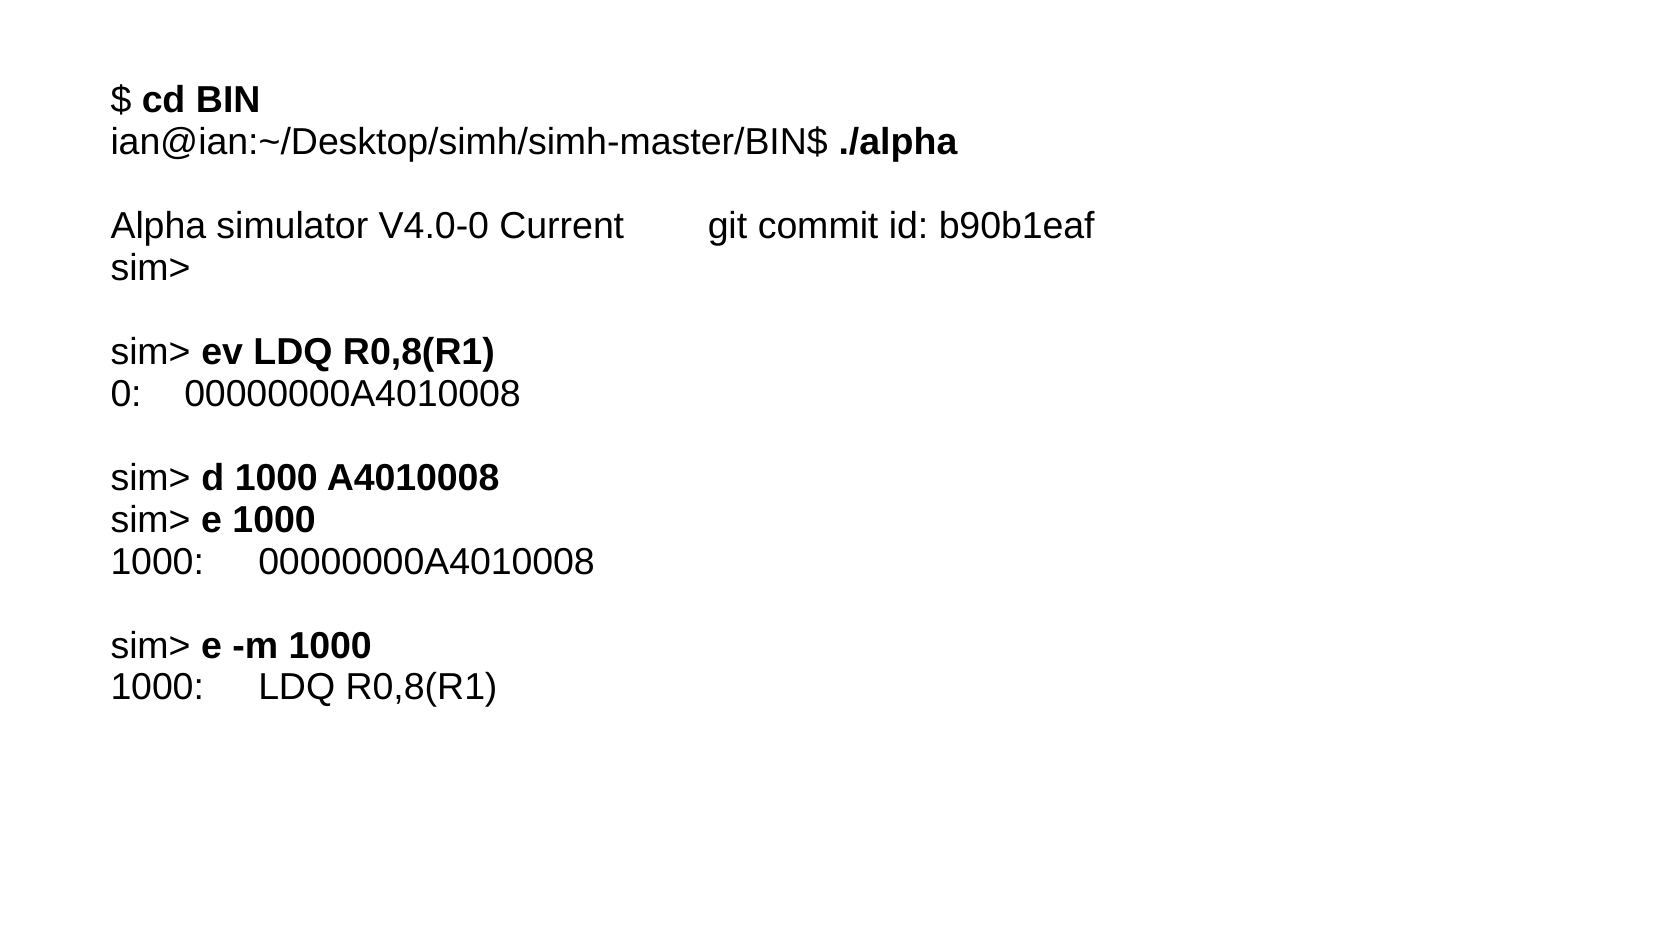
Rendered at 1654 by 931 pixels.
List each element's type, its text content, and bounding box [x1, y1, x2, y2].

text_box $ cd BIN ian@ian:~/Desktop/simh/simh-master/BIN$ ./alpha Alpha simulator V4.0-0 Current git commit id: b90b1eaf sim> sim> ev LDQ R0,8(R1) 0: 00000000A4010008 sim> d 1000 A4010008 sim> e 1000 1000: 00000000A4010008 sim> e -m 1000 1000: LDQ R0,8(R1) [95, 70, 1465, 842]
